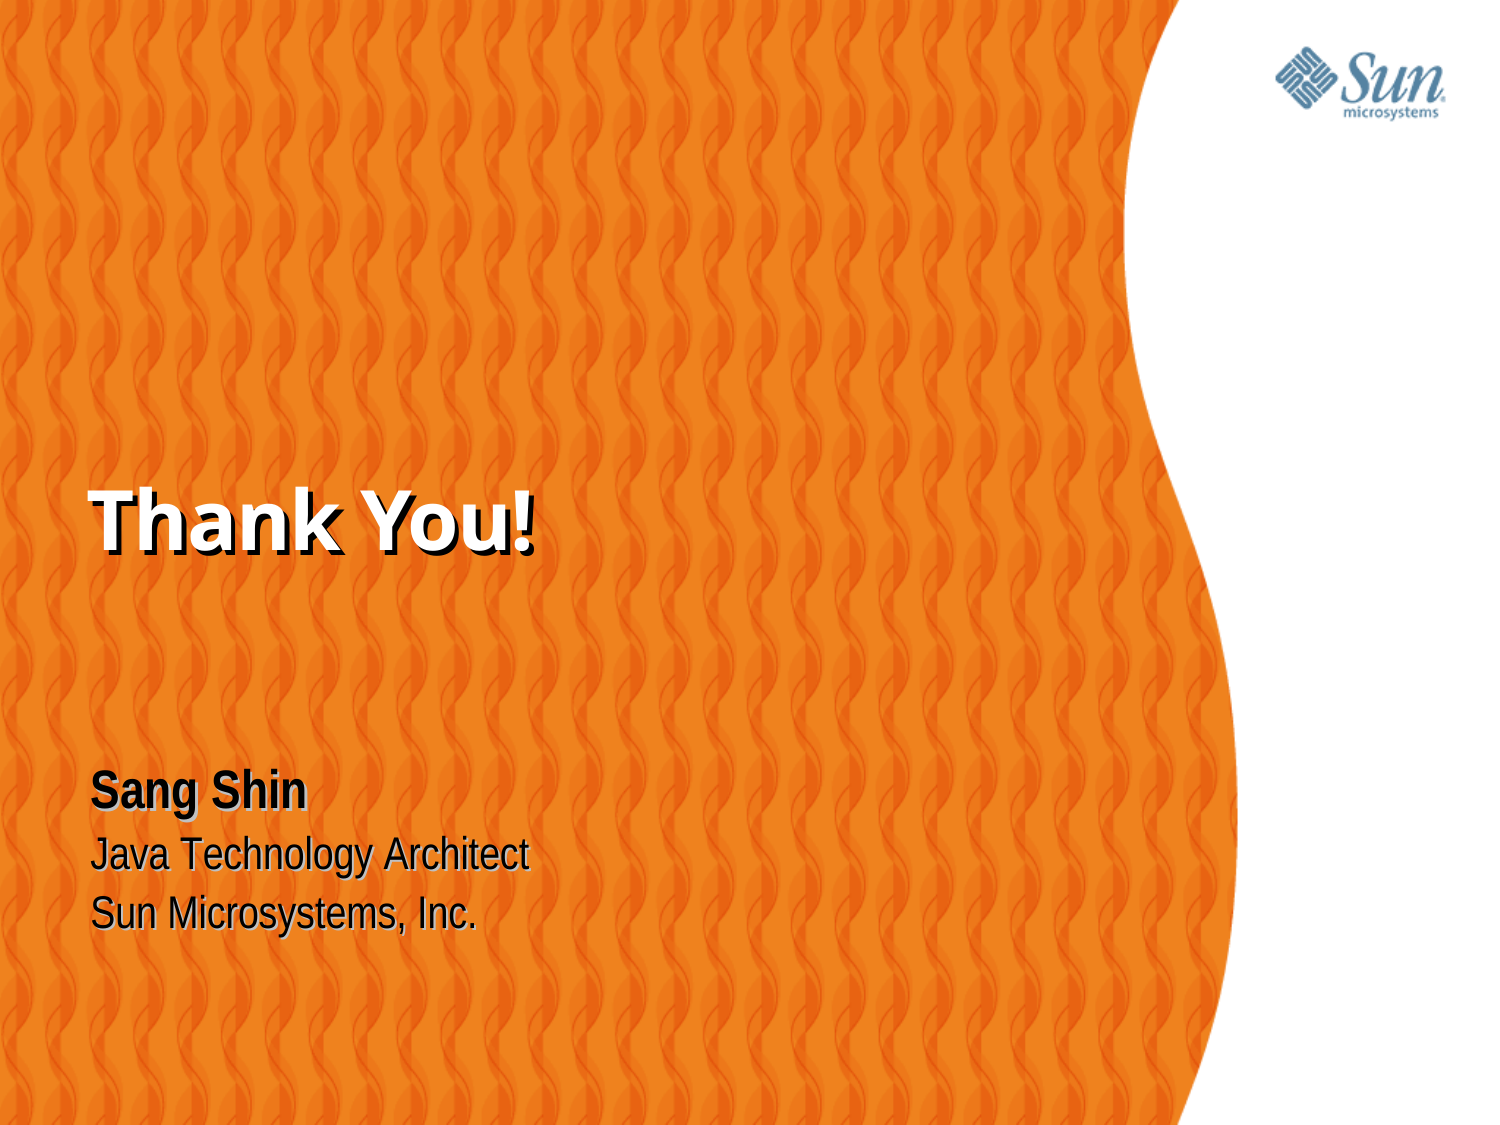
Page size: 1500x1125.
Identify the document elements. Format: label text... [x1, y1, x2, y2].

title Thank You! [86, 324, 1039, 571]
picture [0, 0, 1500, 1125]
list Sang Shin Java Technology Architect Sun Microsystems, Inc. [90, 766, 1081, 987]
